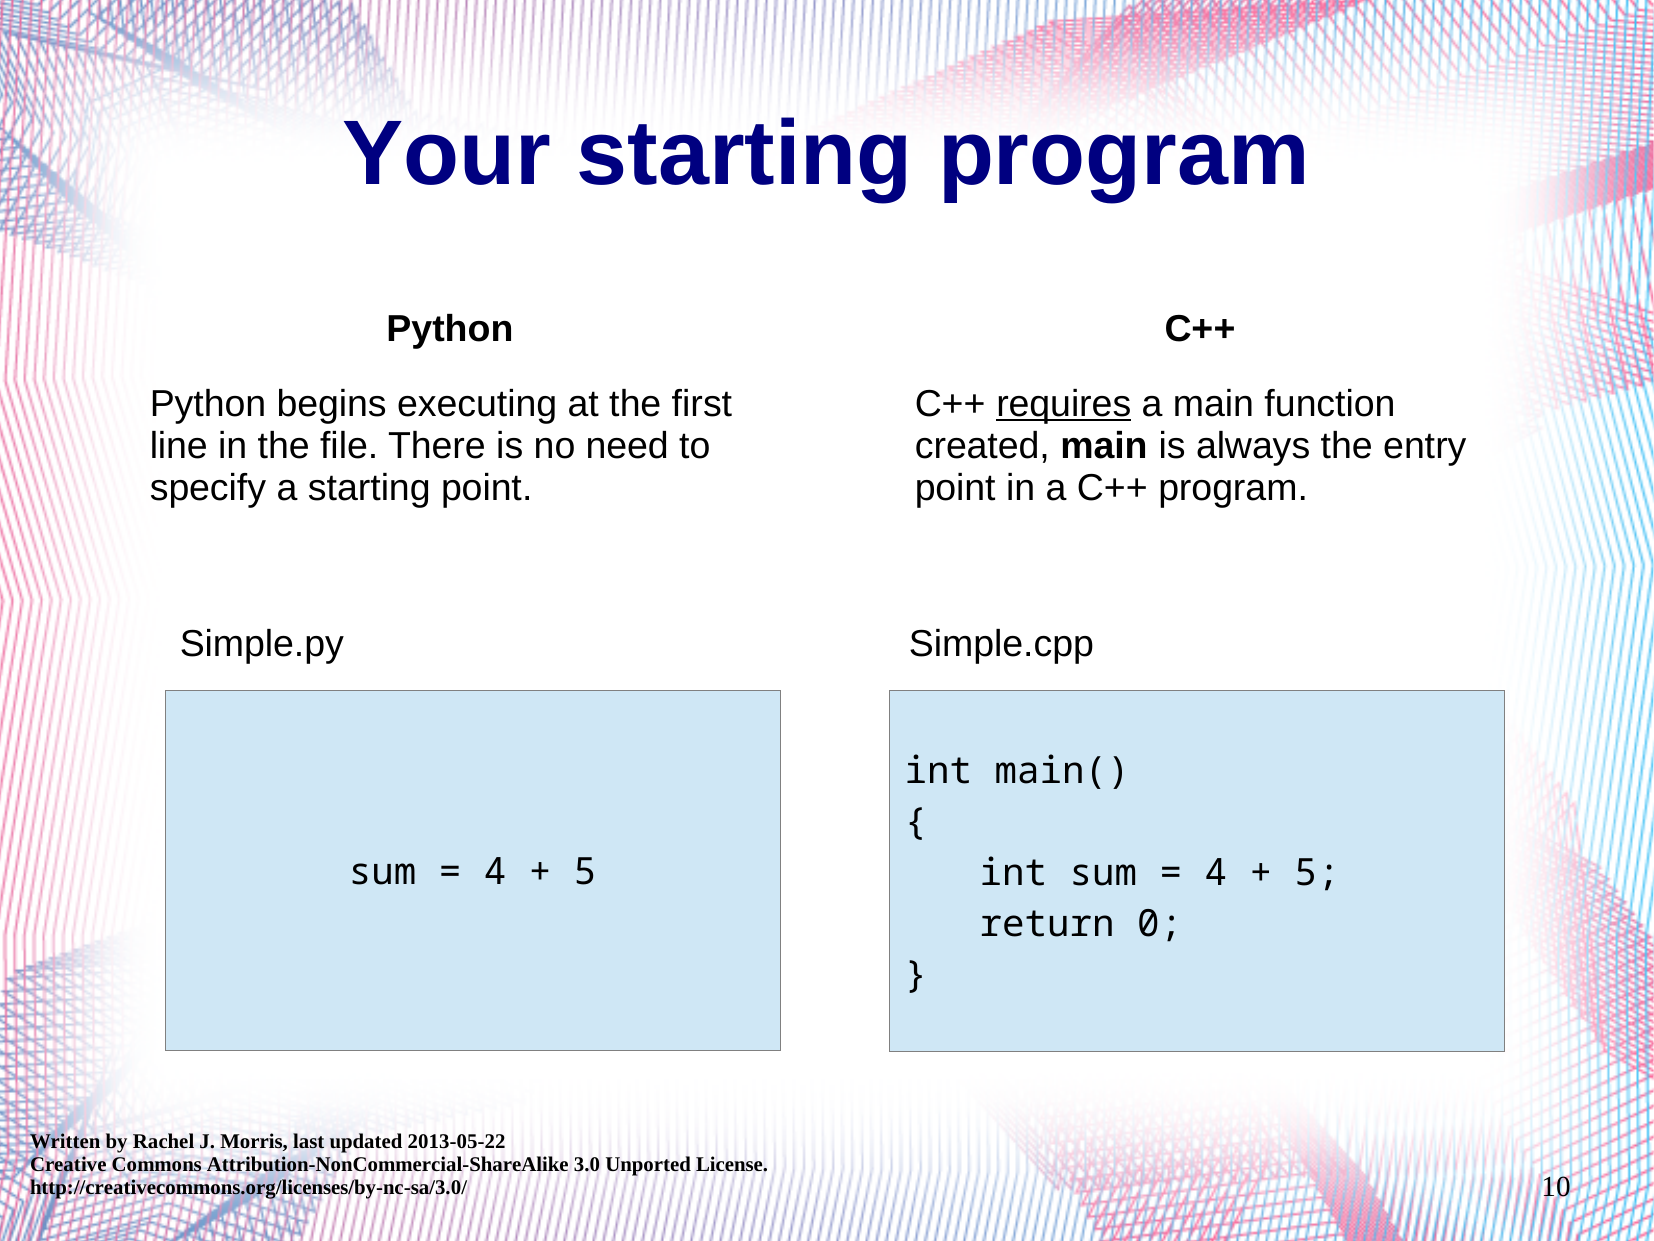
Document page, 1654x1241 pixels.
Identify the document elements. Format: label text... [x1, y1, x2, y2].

text_box Simple.py [165, 615, 781, 672]
text_box Simple.cpp [894, 615, 1510, 672]
text_box Python [150, 300, 751, 357]
picture [0, 0, 1654, 1241]
text_box C++ [900, 300, 1501, 357]
title Your starting program [82, 49, 1571, 257]
text_box sum = 4 + 5 [165, 690, 781, 1051]
text_box Python begins executing at the first line in the file. There is no need to specify a starting point. [135, 375, 751, 516]
text_box C++ requires a main function created, main is always the entry point in a C++ program. [900, 375, 1516, 517]
text_box int main() { int sum = 4 + 5; return 0; } [889, 690, 1505, 1052]
